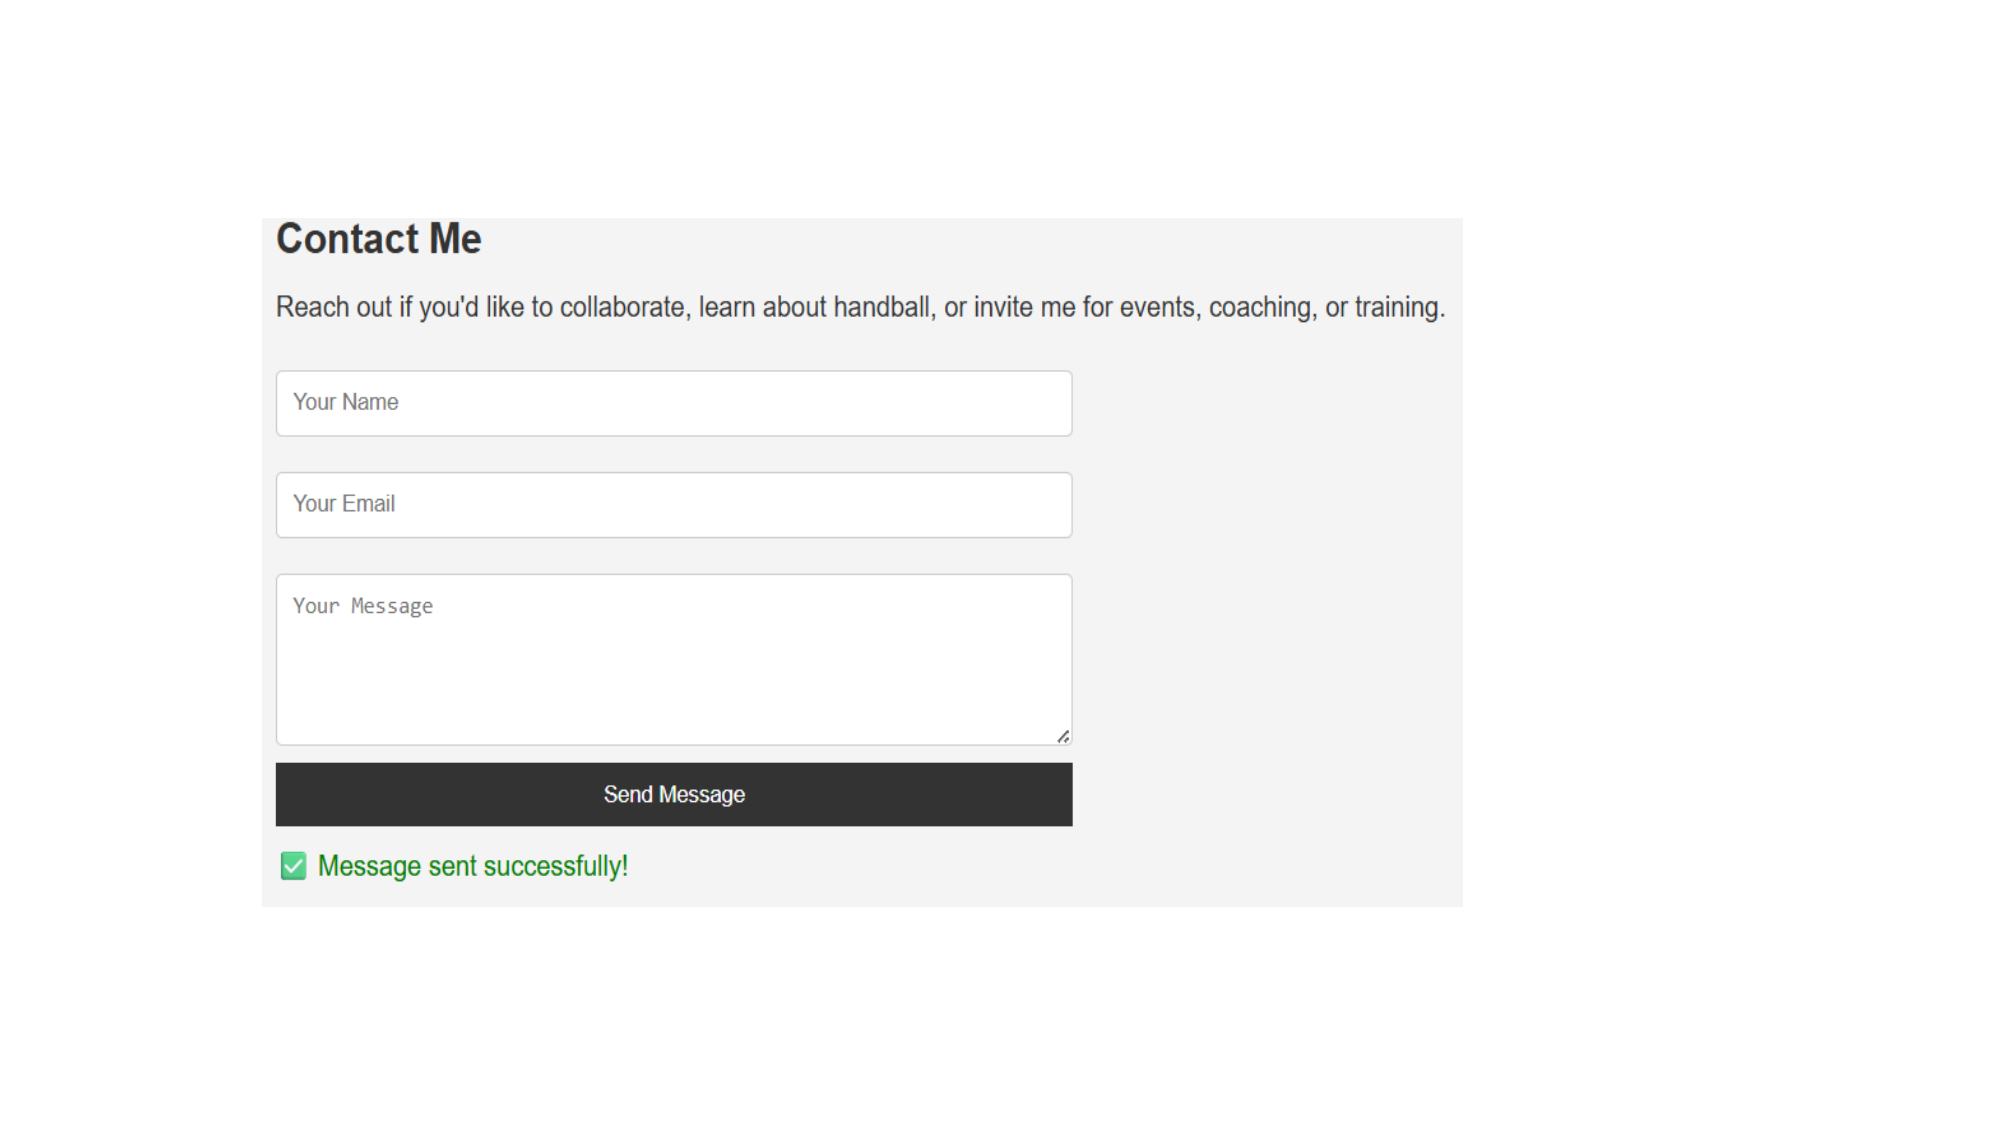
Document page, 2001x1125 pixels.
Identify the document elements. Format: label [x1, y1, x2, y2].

picture [262, 218, 1463, 907]
